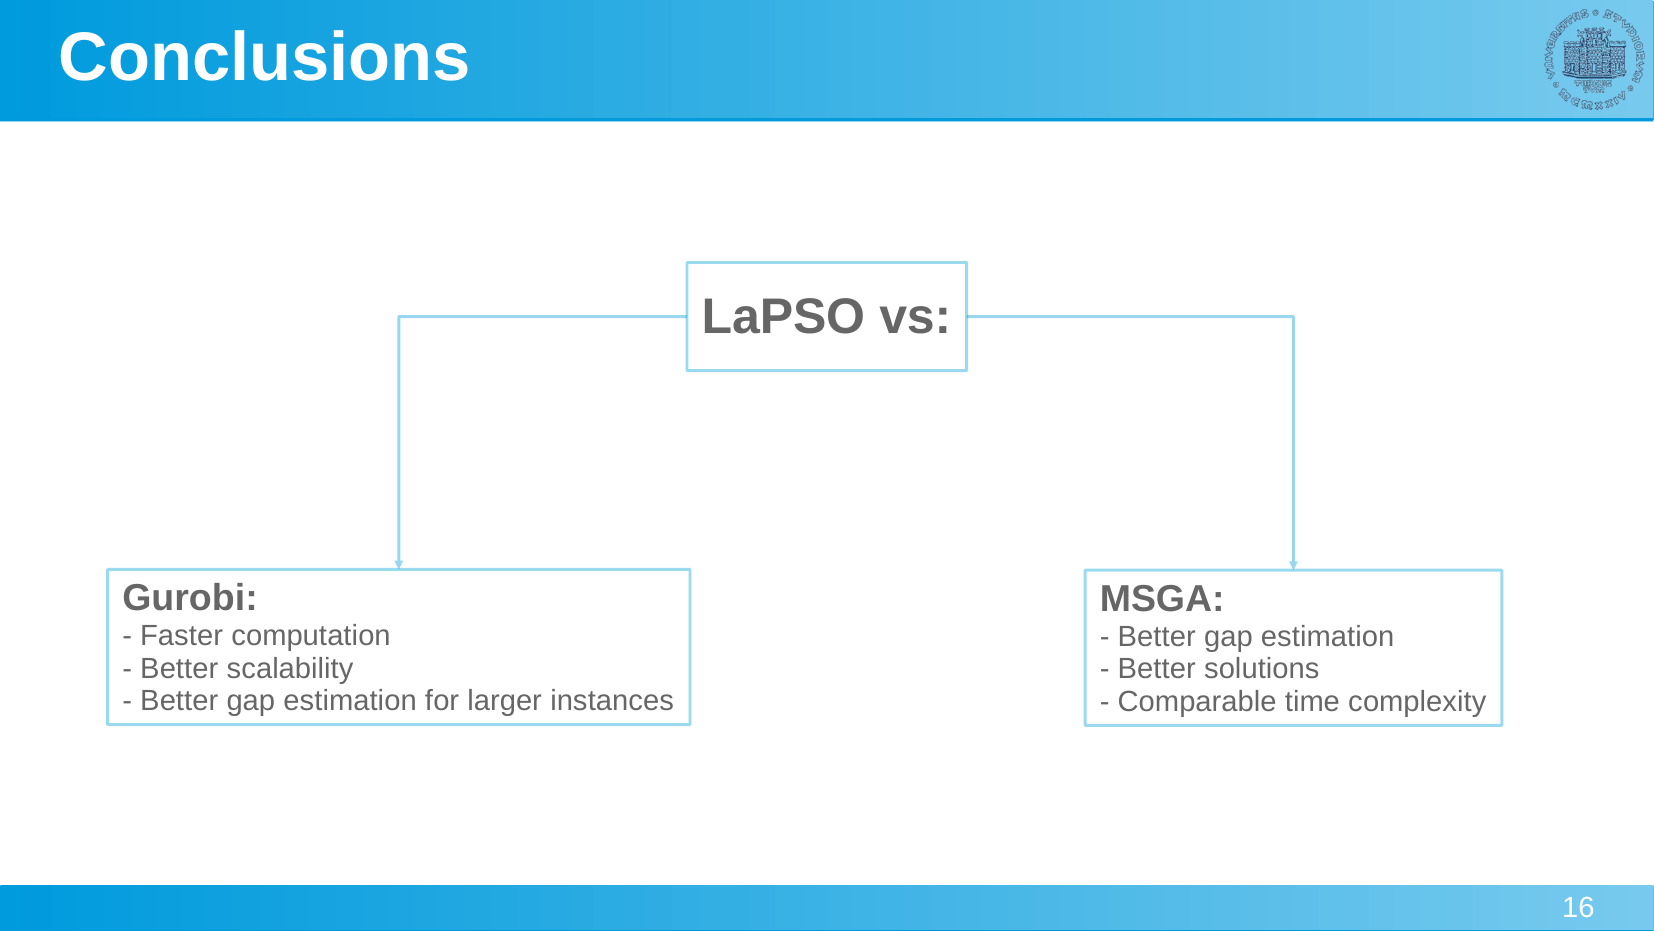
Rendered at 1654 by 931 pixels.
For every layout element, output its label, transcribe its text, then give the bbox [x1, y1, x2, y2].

text_box MSGA: - Better gap estimation - Better solutions - Comparable time complexity [1085, 570, 1501, 725]
text_box LaPSO vs: [686, 262, 967, 371]
title Conclusions [59, 17, 1595, 97]
picture [1537, 0, 1654, 117]
text_box Gurobi: - Faster computation - Better scalability - Better gap estimation for larger instances [107, 569, 686, 724]
